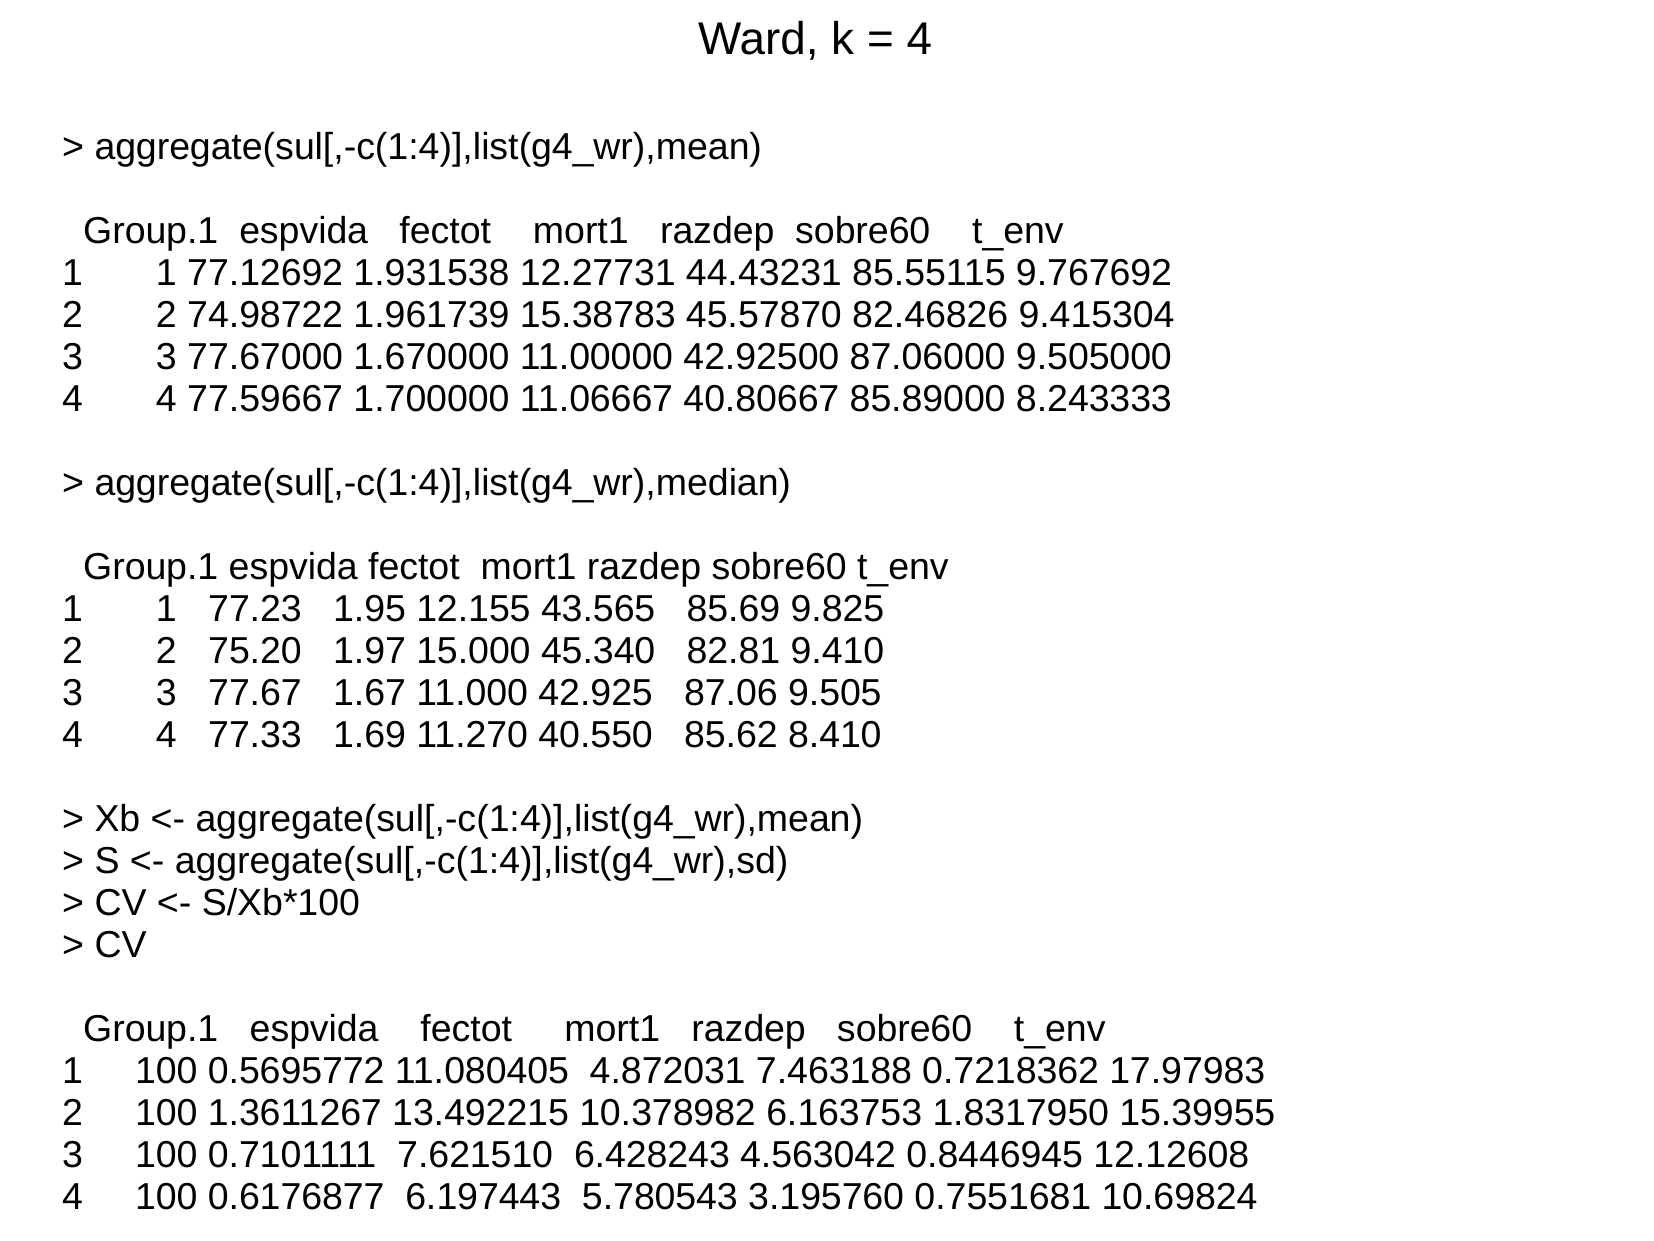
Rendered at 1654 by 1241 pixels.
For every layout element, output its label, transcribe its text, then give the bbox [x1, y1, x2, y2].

title Ward, k = 4 [70, 0, 1560, 142]
text_box > aggregate(sul[,-c(1:4)],list(g4_wr),mean) Group.1 espvida fectot mort1 razdep sobre60 t_env 1 1 77.12692 1.931538 12.27731 44.43231 85.55115 9.767692 2 2 74.98722 1.961739 15.38783 45.57870 82.46826 9.415304 3 3 77.67000 1.670000 11.00000 42.92500 87.06000 9.505000 4 4 77.59667 1.700000 11.06667 40.80667 85.89000 8.243333 > aggregate(sul[,-c(1:4)],list(g4_wr),median) Group.1 espvida fectot mort1 razdep sobre60 t_env 1 1 77.23 1.95 12.155 43.565 85.69 9.825 2 2 75.20 1.97 15.000 45.340 82.81 9.410 3 3 77.67 1.67 11.000 42.925 87.06 9.505 4 4 77.33 1.69 11.270 40.550 85.62 8.410 > Xb <- aggregate(sul[,-c(1:4)],list(g4_wr),mean) > S <- aggregate(sul[,-c(1:4)],list(g4_wr),sd) > CV <- S/Xb*100 > CV Group.1 espvida fectot mort1 razdep sobre60 t_env 1 100 0.5695772 11.080405 4.872031 7.463188 0.7218362 17.97983 2 100 1.3611267 13.492215 10.378982 6.163753 1.8317950 15.39955 3 100 0.7101111 7.621510 6.428243 4.563042 0.8446945 12.12608 4 100 0.6176877 6.197443 5.780543 3.195760 0.7551681 10.69824 [47, 118, 1293, 1225]
